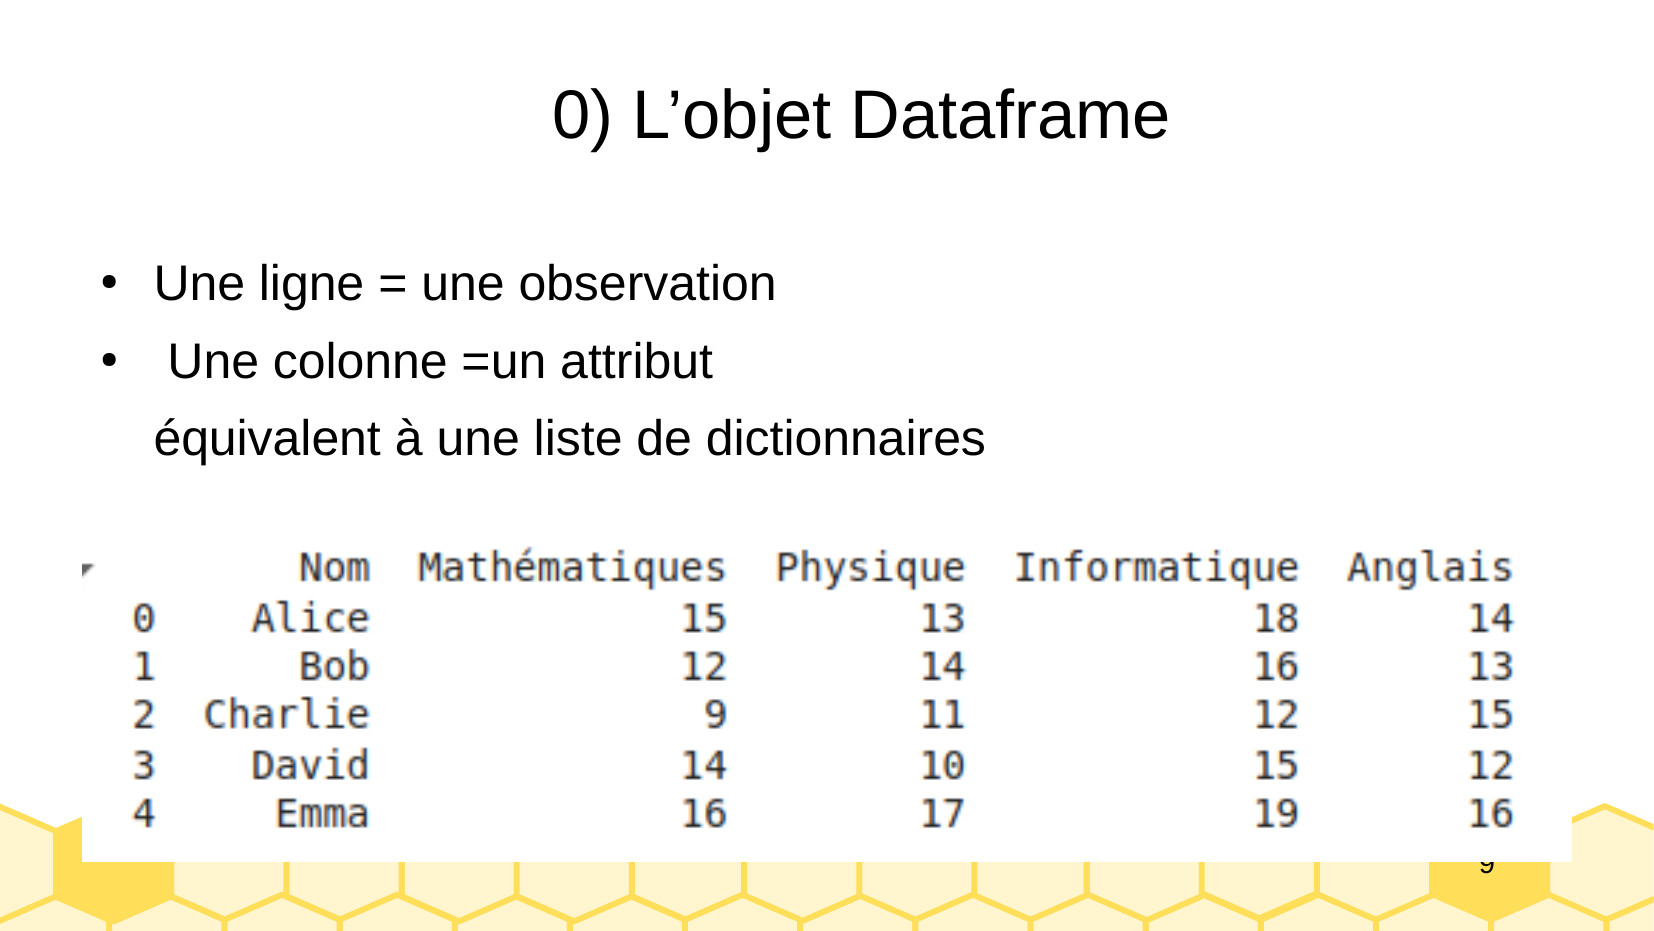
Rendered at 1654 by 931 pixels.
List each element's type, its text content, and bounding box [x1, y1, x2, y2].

picture [82, 531, 1572, 862]
title 0) L’objet Dataframe [82, 37, 1571, 177]
list Une ligne = une observation Une colonne =un attribut équivalent à une liste de dictionnaires [82, 177, 1571, 531]
